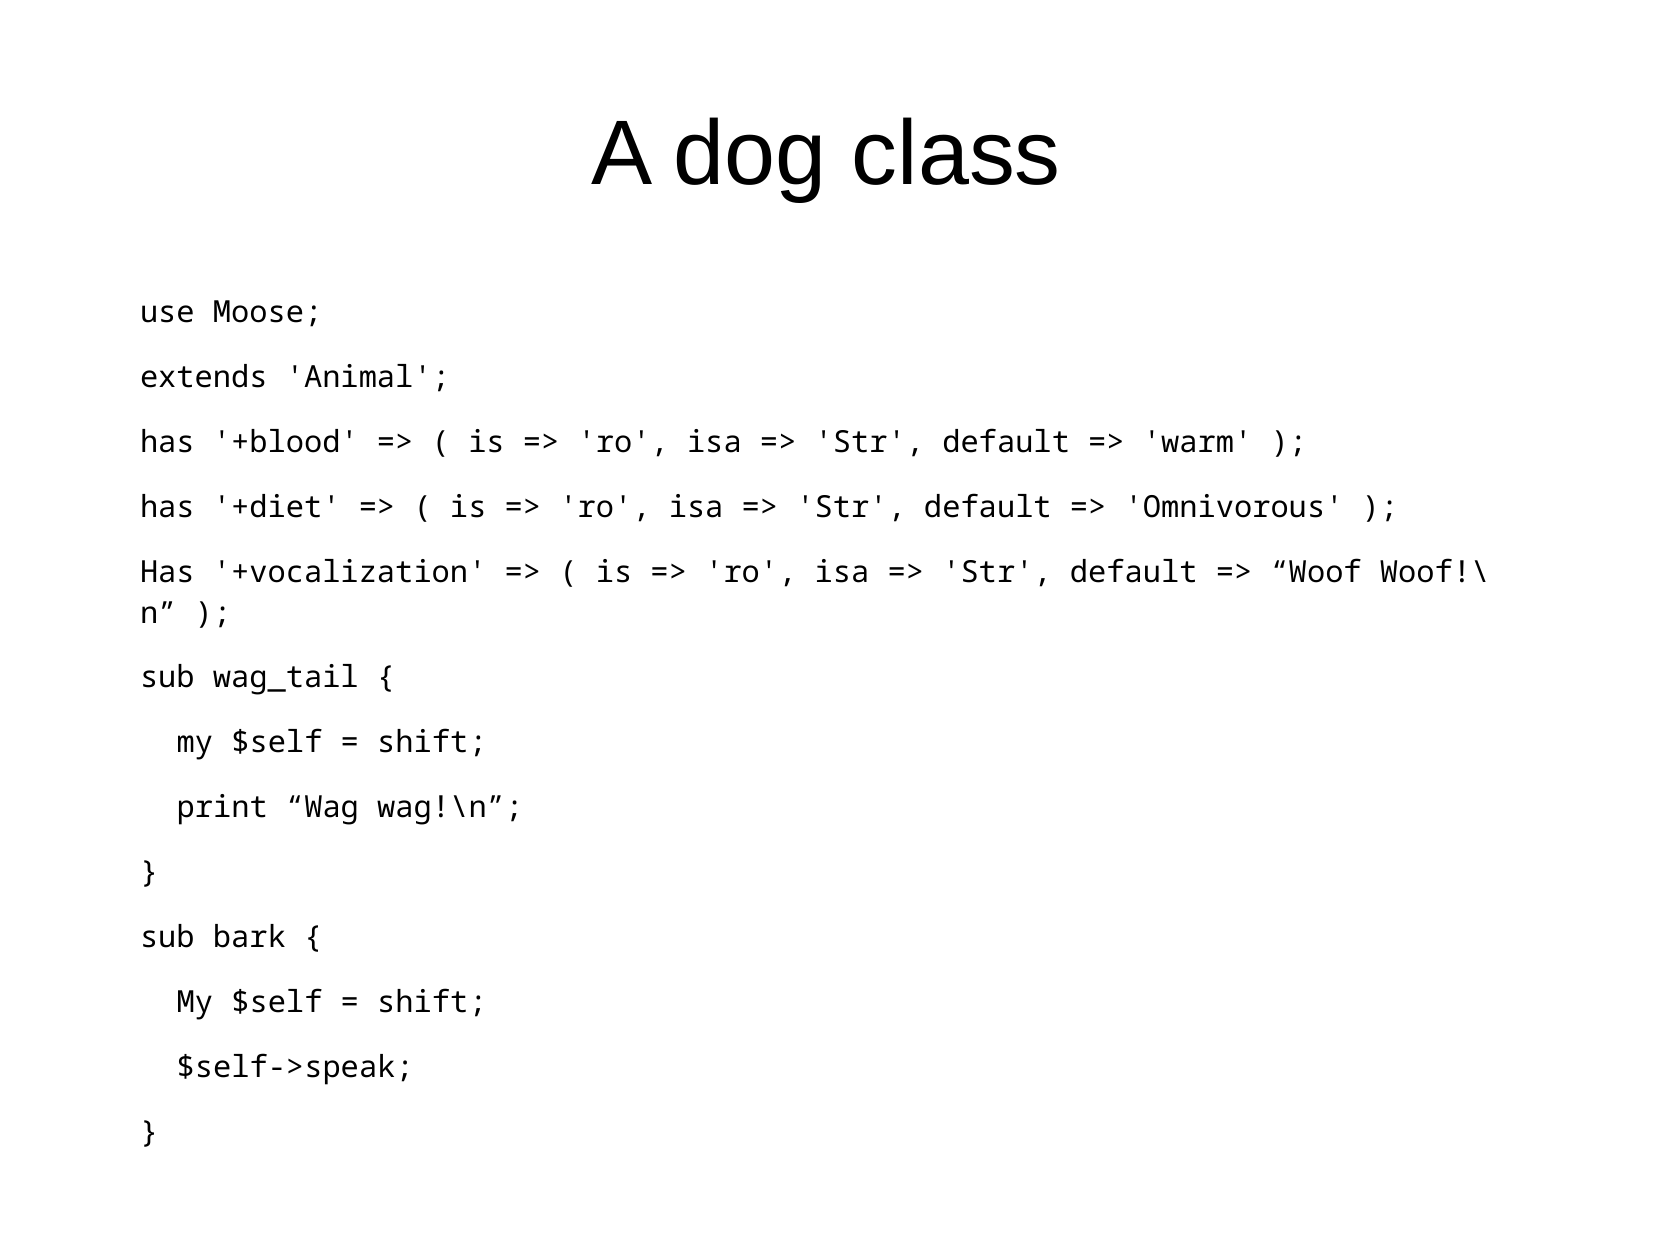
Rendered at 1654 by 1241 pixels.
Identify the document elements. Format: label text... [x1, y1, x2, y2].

list use Moose; extends 'Animal'; has '+blood' => ( is => 'ro', isa => 'Str', default => 'warm' ); has '+diet' => ( is => 'ro', isa => 'Str', default => 'Omnivorous' ); Has '+vocalization' => ( is => 'ro', isa => 'Str', default => “Woof Woof!\n” ); sub wag_tail { my $self = shift; print “Wag wag!\n”; } sub bark { My $self = shift; $self->speak; } [82, 290, 1571, 1156]
title A dog class [82, 49, 1571, 257]
